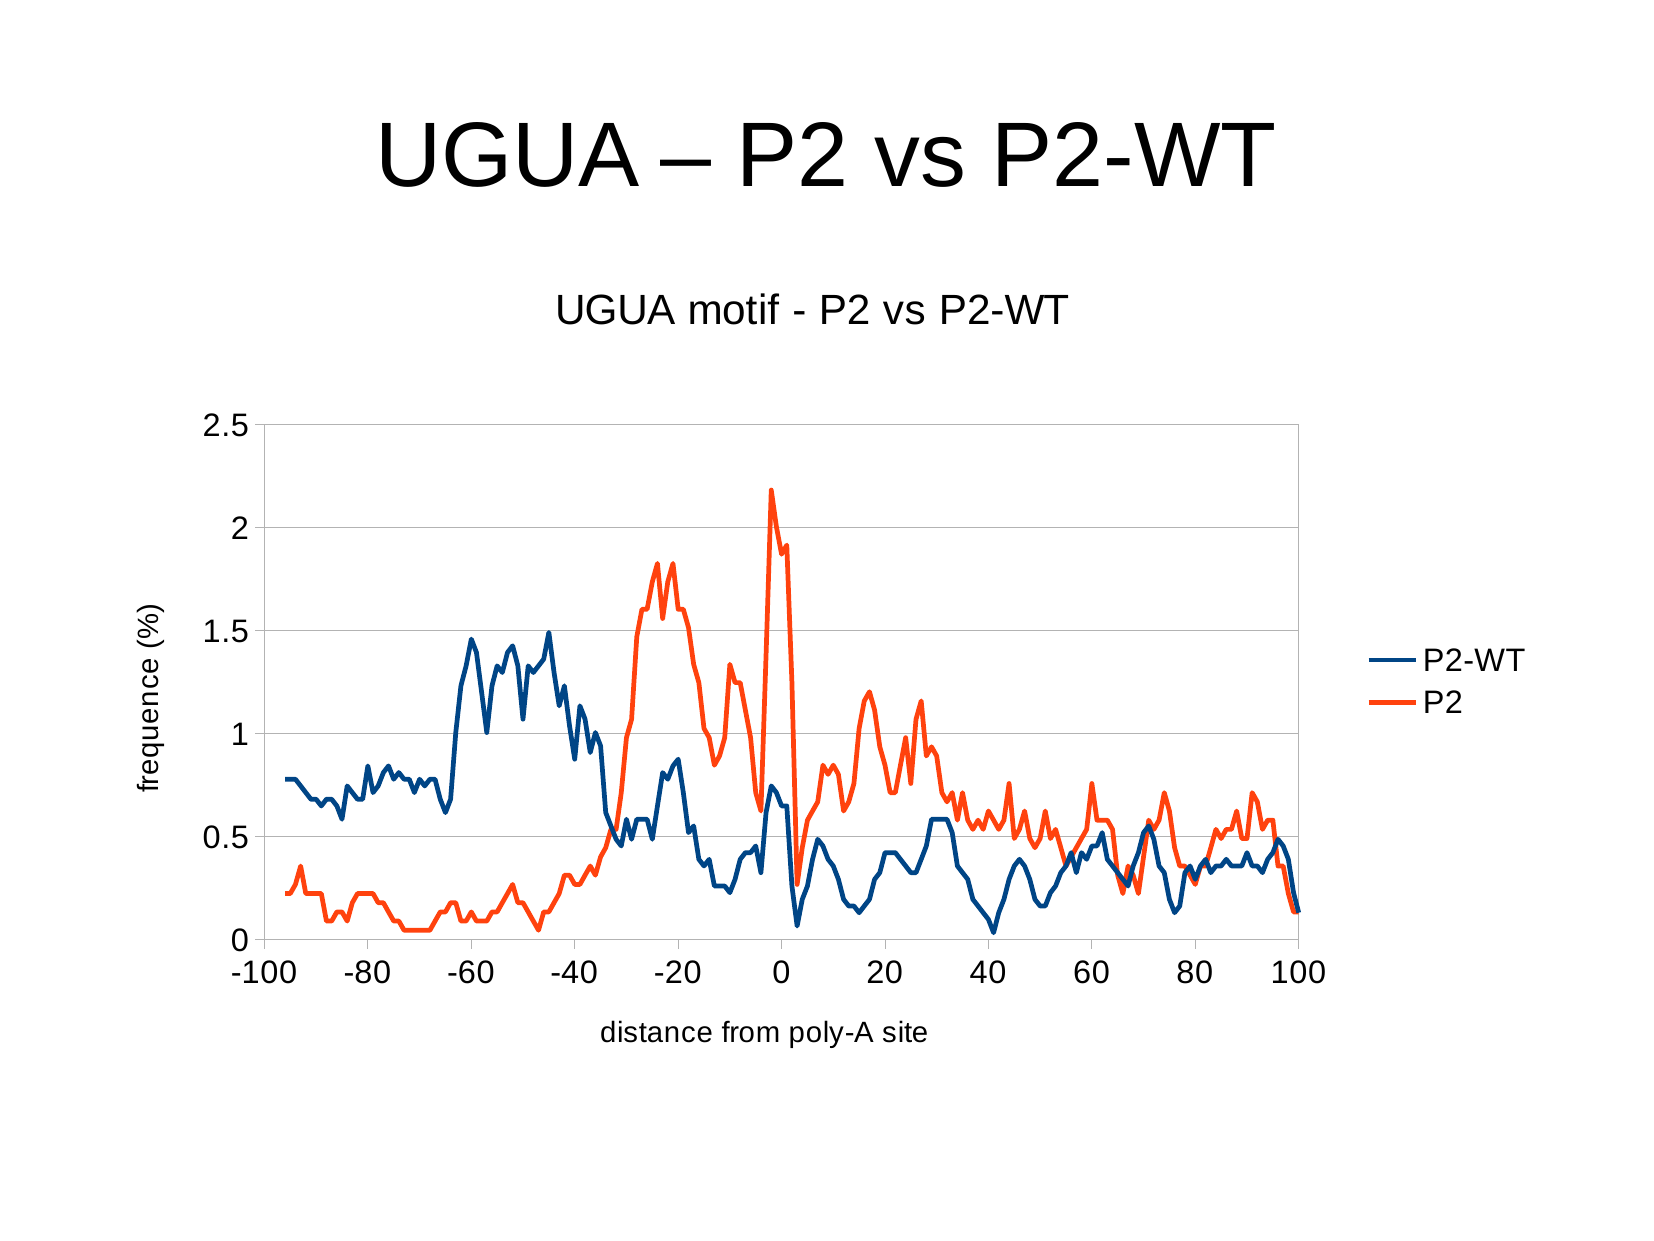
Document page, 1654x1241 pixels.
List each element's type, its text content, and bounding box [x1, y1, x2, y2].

title UGUA – P2 vs P2-WT [82, 49, 1571, 257]
chart [74, 248, 1550, 1114]
